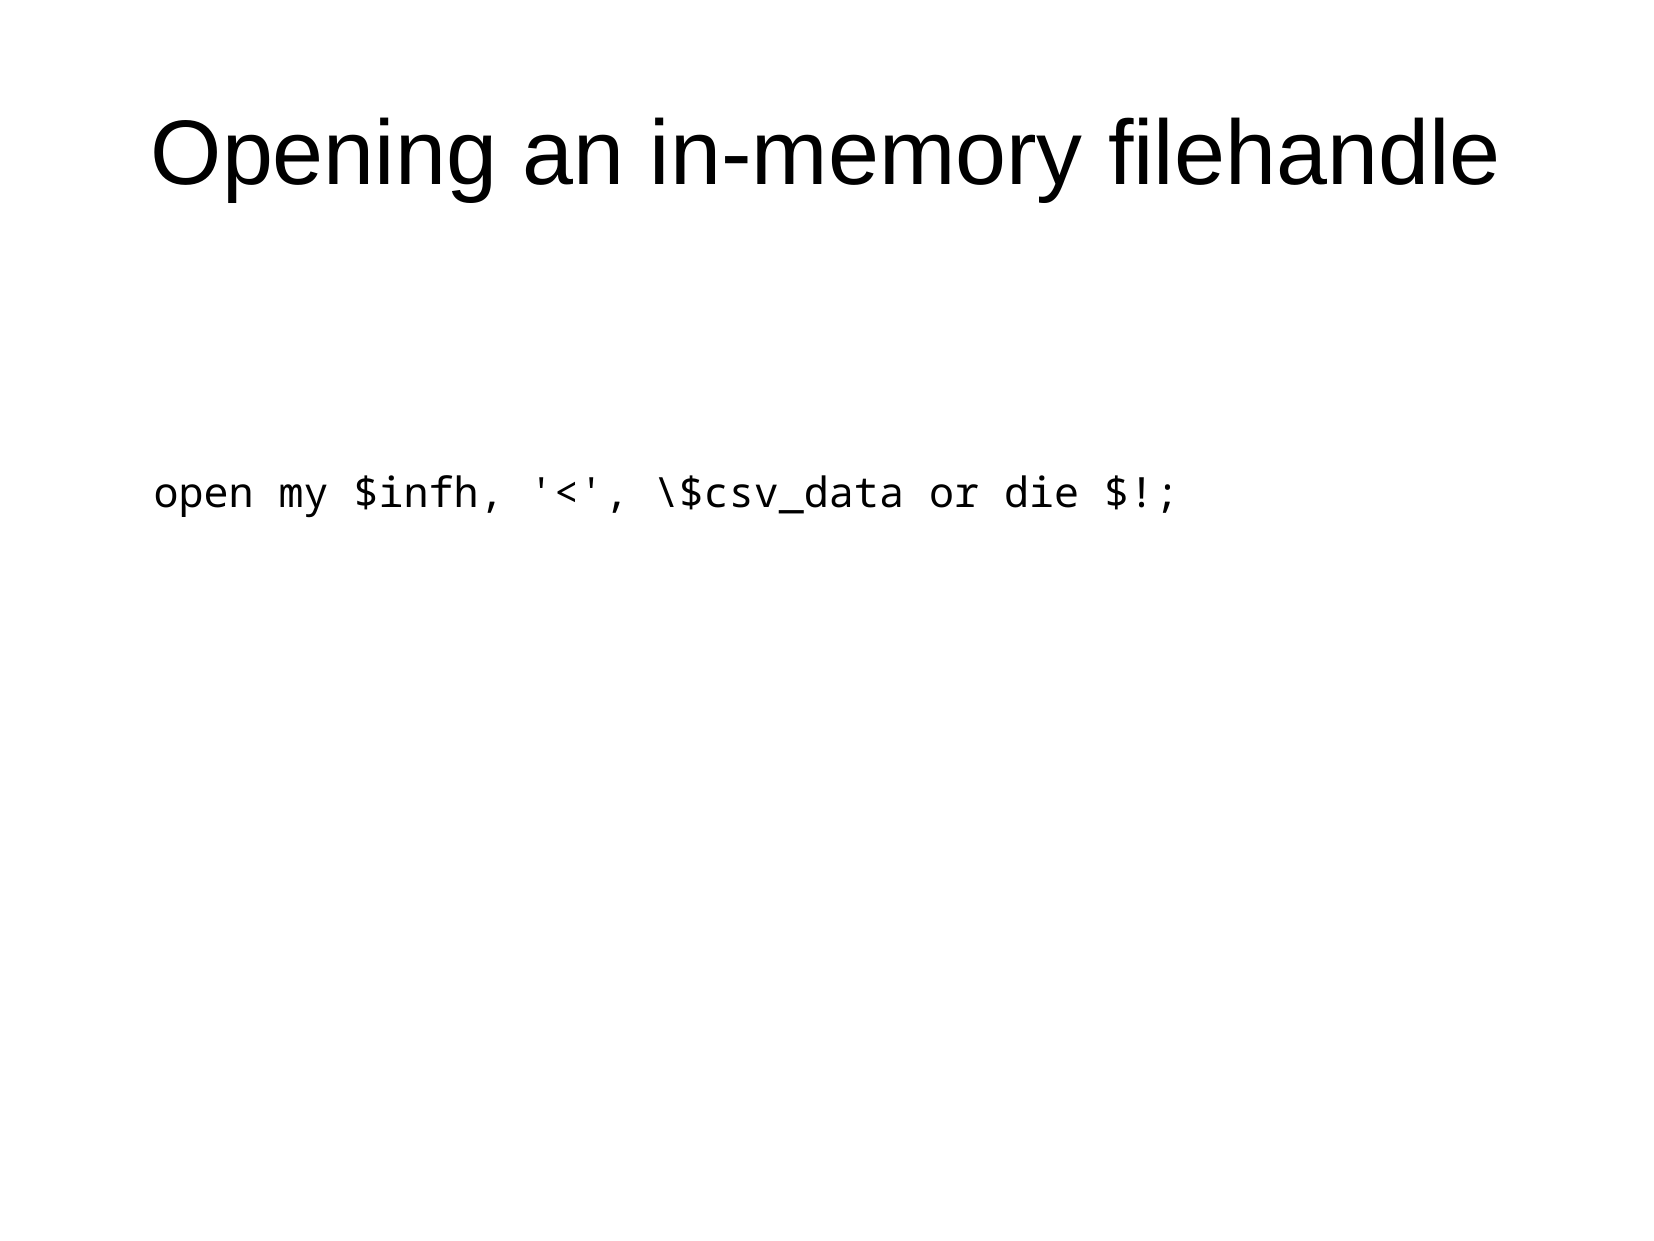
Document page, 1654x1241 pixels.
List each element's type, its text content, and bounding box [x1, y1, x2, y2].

list open my $infh, '<', \$csv_data or die $!; [82, 290, 1571, 1010]
title Opening an in-memory filehandle [82, 49, 1571, 257]
